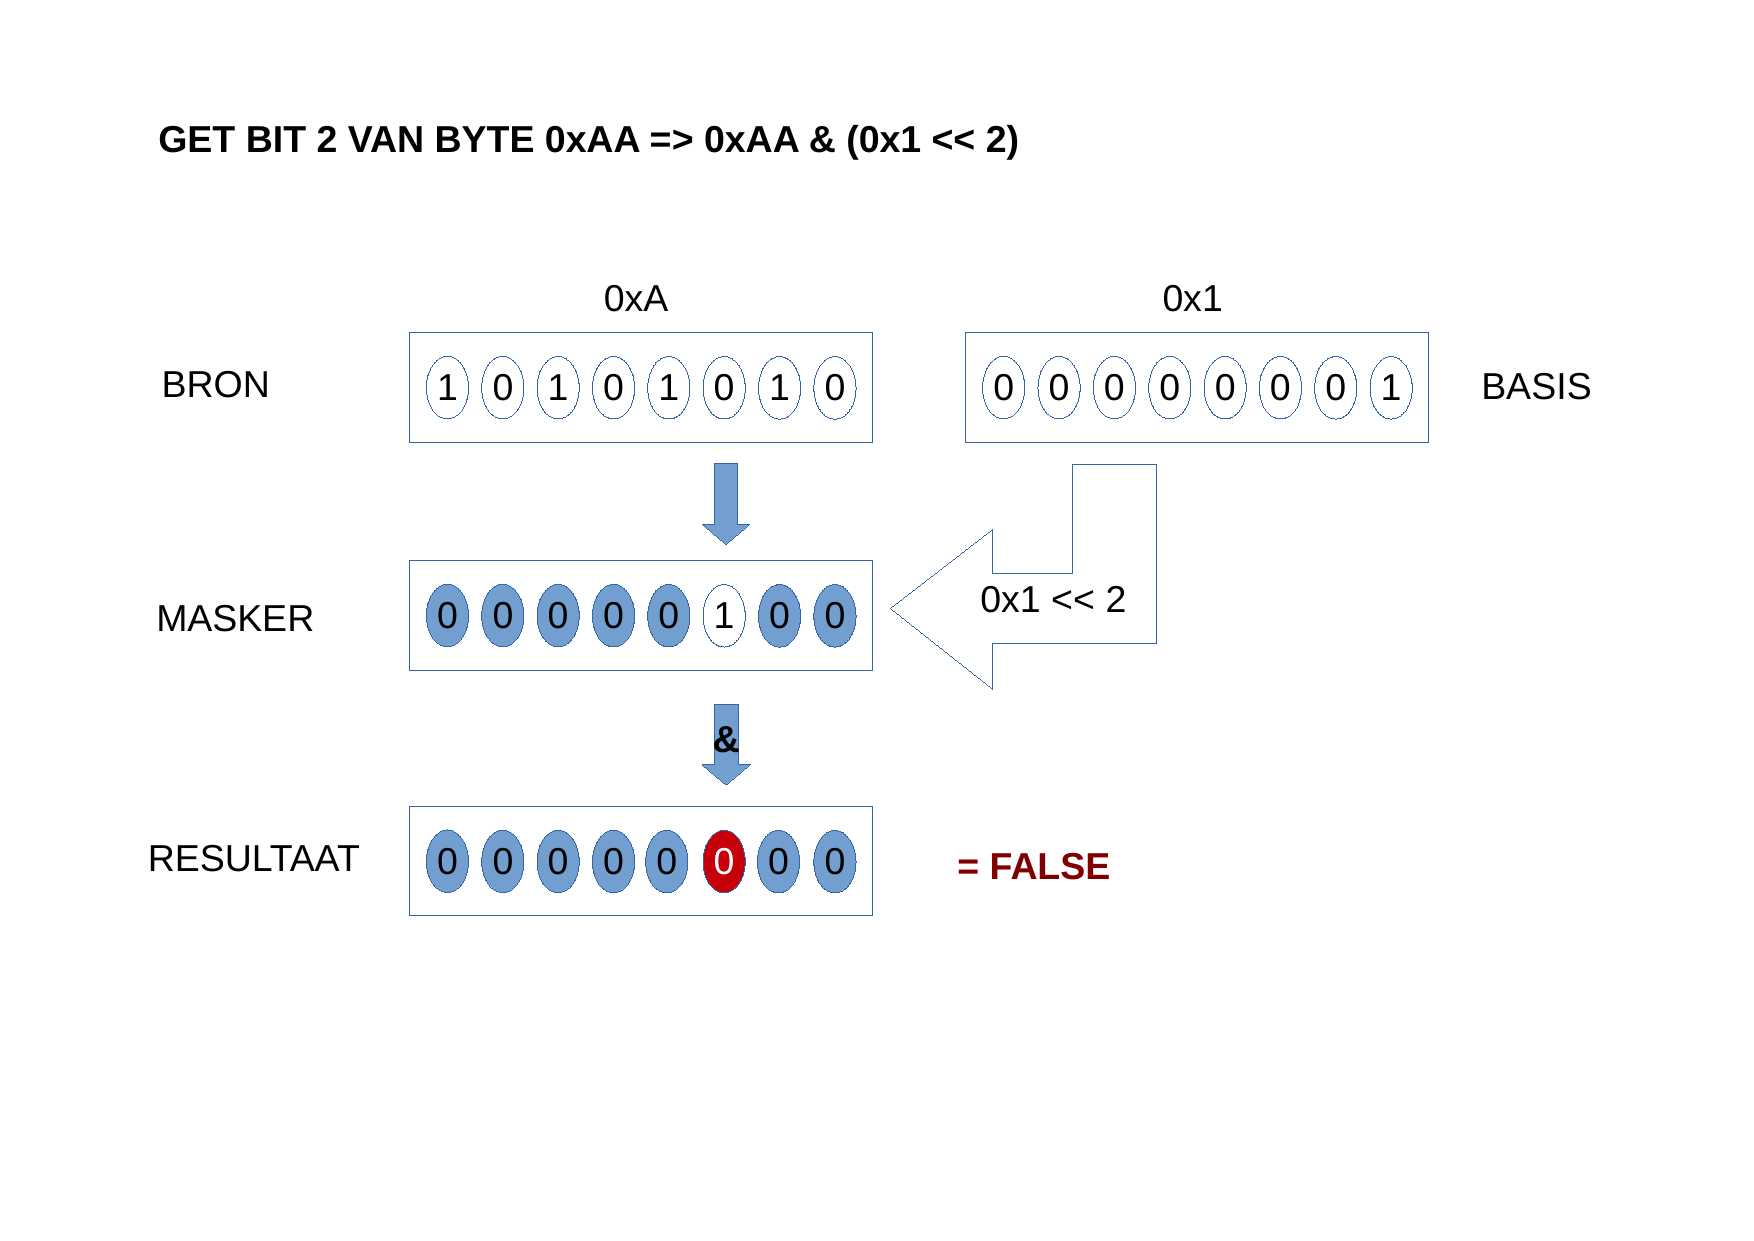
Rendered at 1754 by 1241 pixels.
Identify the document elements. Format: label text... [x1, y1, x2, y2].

text_box = FALSE [942, 838, 1133, 945]
text_box 0xA [589, 270, 693, 343]
text_box 0 [592, 356, 635, 419]
text_box 0 [592, 830, 635, 893]
text_box 0 [1259, 356, 1302, 419]
text_box BASIS [1466, 357, 1643, 464]
text_box 0 [703, 830, 746, 893]
text_box MASKER [141, 589, 344, 696]
text_box 1 [1370, 356, 1413, 420]
text_box 1 [703, 584, 746, 648]
text_box GET BIT 2 VAN BYTE 0xAA => 0xAA & (0x1 << 2) [143, 111, 1164, 211]
text_box RESULTAAT [133, 829, 399, 936]
text_box 0 [813, 356, 857, 420]
text_box 0 [703, 356, 746, 419]
text_box 0 [1204, 356, 1247, 419]
text_box 0 [537, 830, 580, 893]
text_box 0 [757, 830, 800, 893]
text_box 0 [481, 356, 524, 419]
text_box 0 [481, 584, 524, 647]
text_box 0 [426, 584, 469, 647]
text_box & [722, 729, 728, 736]
text_box 0 [982, 356, 1025, 419]
text_box 0 [537, 584, 580, 647]
text_box 0 [426, 829, 469, 893]
text_box 0 [592, 584, 635, 647]
text_box 1 [647, 356, 690, 419]
text_box [702, 463, 750, 545]
text_box 0 [1093, 356, 1136, 419]
text_box 1 [758, 356, 801, 420]
text_box & [702, 704, 751, 785]
text_box 0 [813, 584, 857, 648]
text_box 0 [1314, 356, 1357, 420]
text_box 0 [1037, 356, 1081, 419]
text_box 0x1 [1147, 270, 1268, 335]
text_box 0 [481, 830, 524, 893]
text_box BRON [146, 355, 295, 434]
text_box 0 [758, 584, 801, 648]
text_box 1 [426, 356, 469, 419]
text_box 0x1 << 2 [965, 570, 1173, 639]
text_box 0 [1148, 356, 1191, 419]
text_box & [718, 741, 726, 749]
text_box 0 [813, 830, 857, 893]
text_box 0 [645, 830, 688, 893]
text_box 0 [647, 584, 690, 647]
text_box 1 [537, 356, 580, 419]
